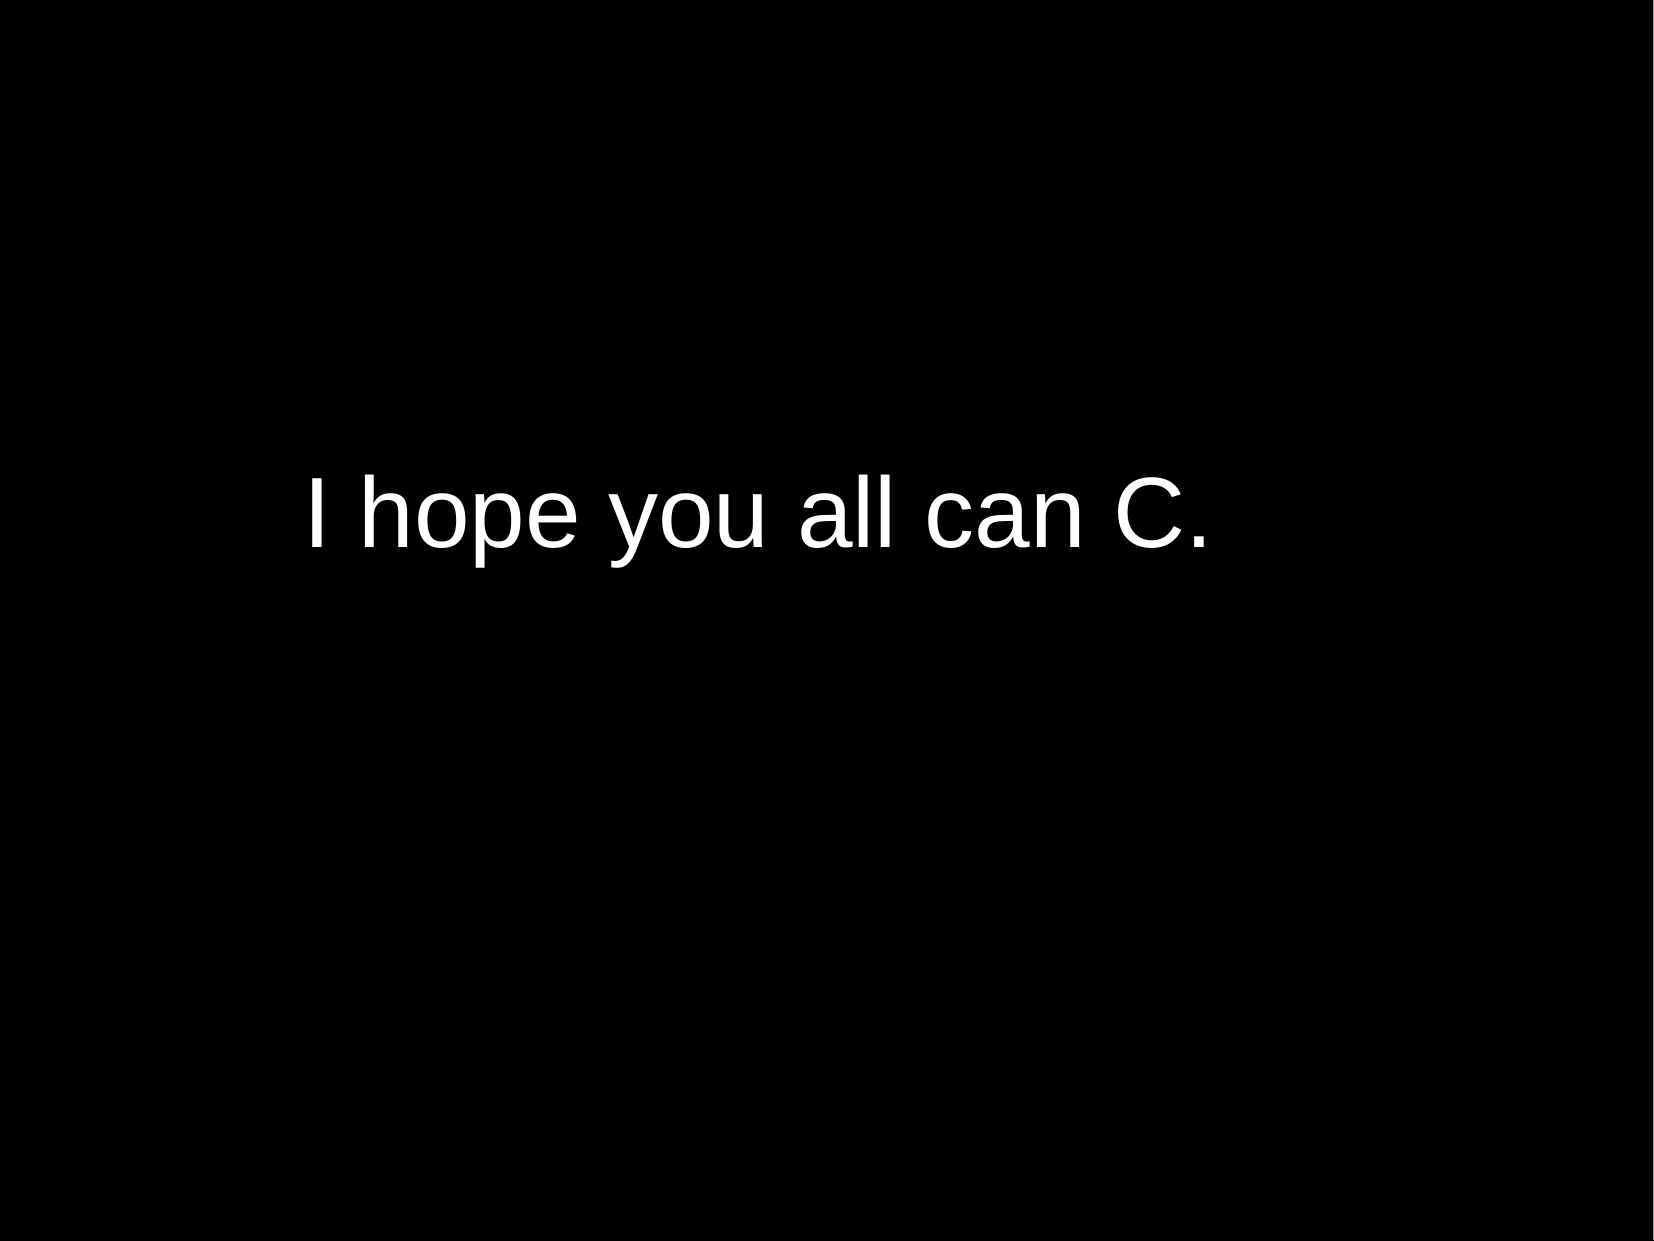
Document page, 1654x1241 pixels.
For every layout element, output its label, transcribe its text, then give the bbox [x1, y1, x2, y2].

text_box [0, 0, 1654, 1241]
text_box I hope you all can C. [150, 450, 1426, 577]
